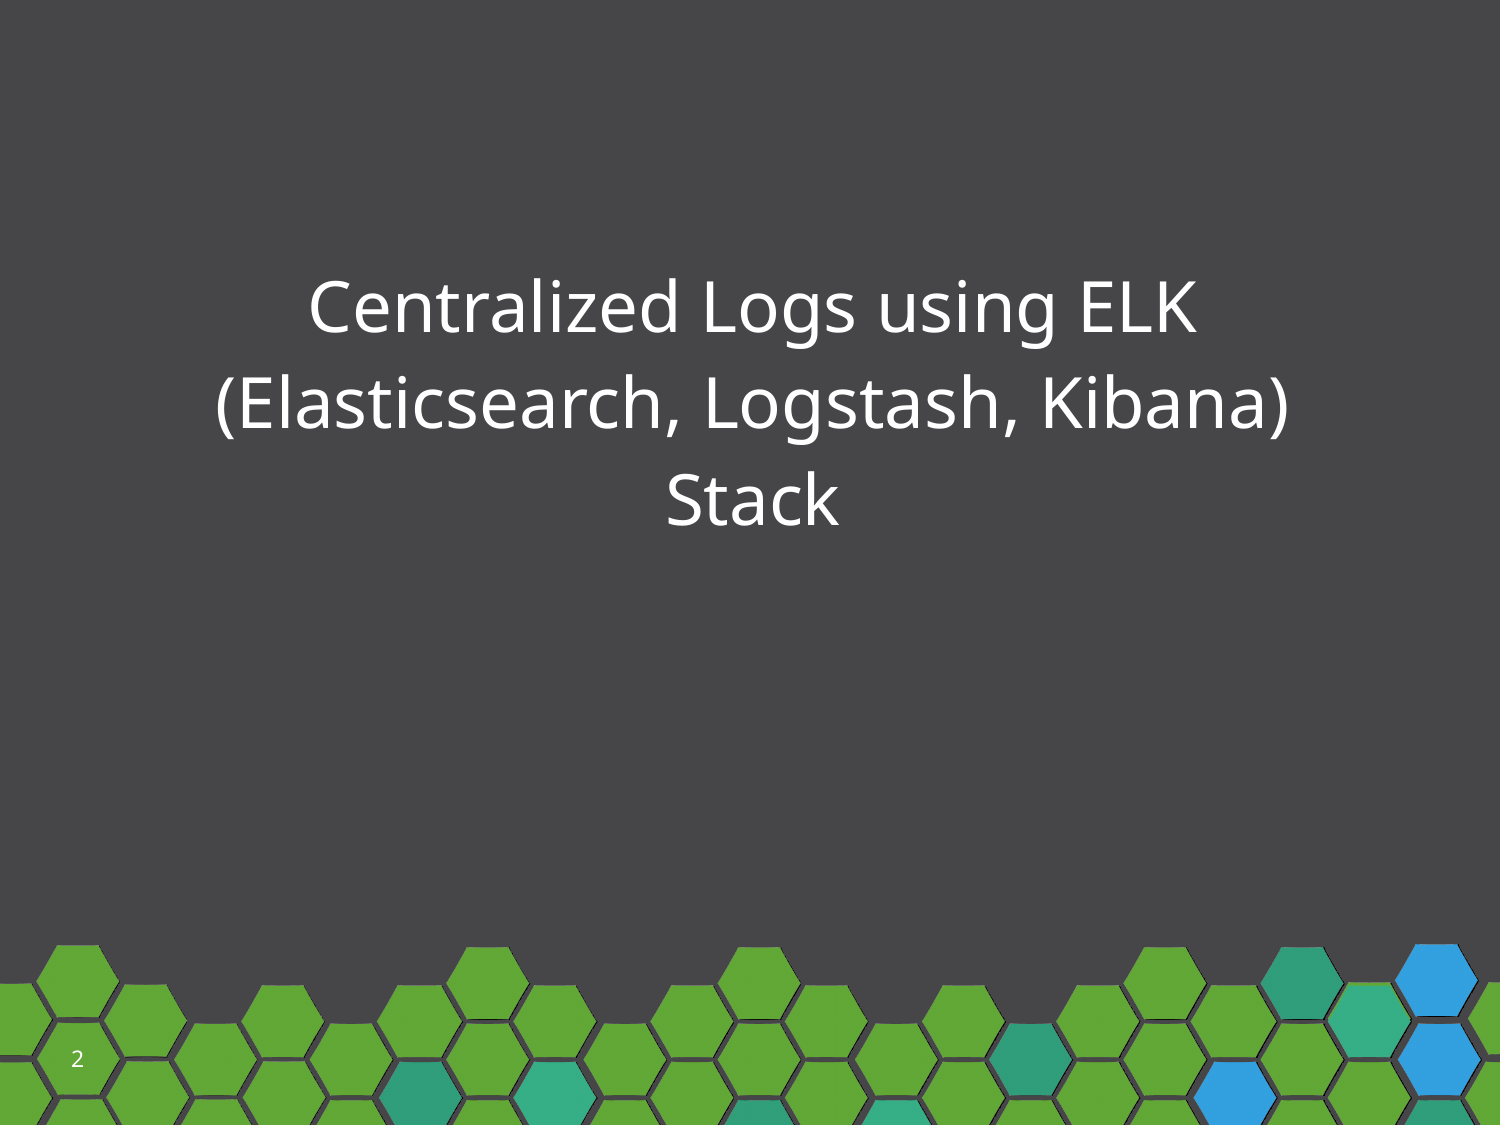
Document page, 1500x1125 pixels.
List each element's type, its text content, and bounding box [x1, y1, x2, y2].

picture [0, 944, 1500, 1125]
title Centralized Logs using ELK (Elasticsearch, Logstash, Kibana) Stack [135, 256, 1372, 546]
